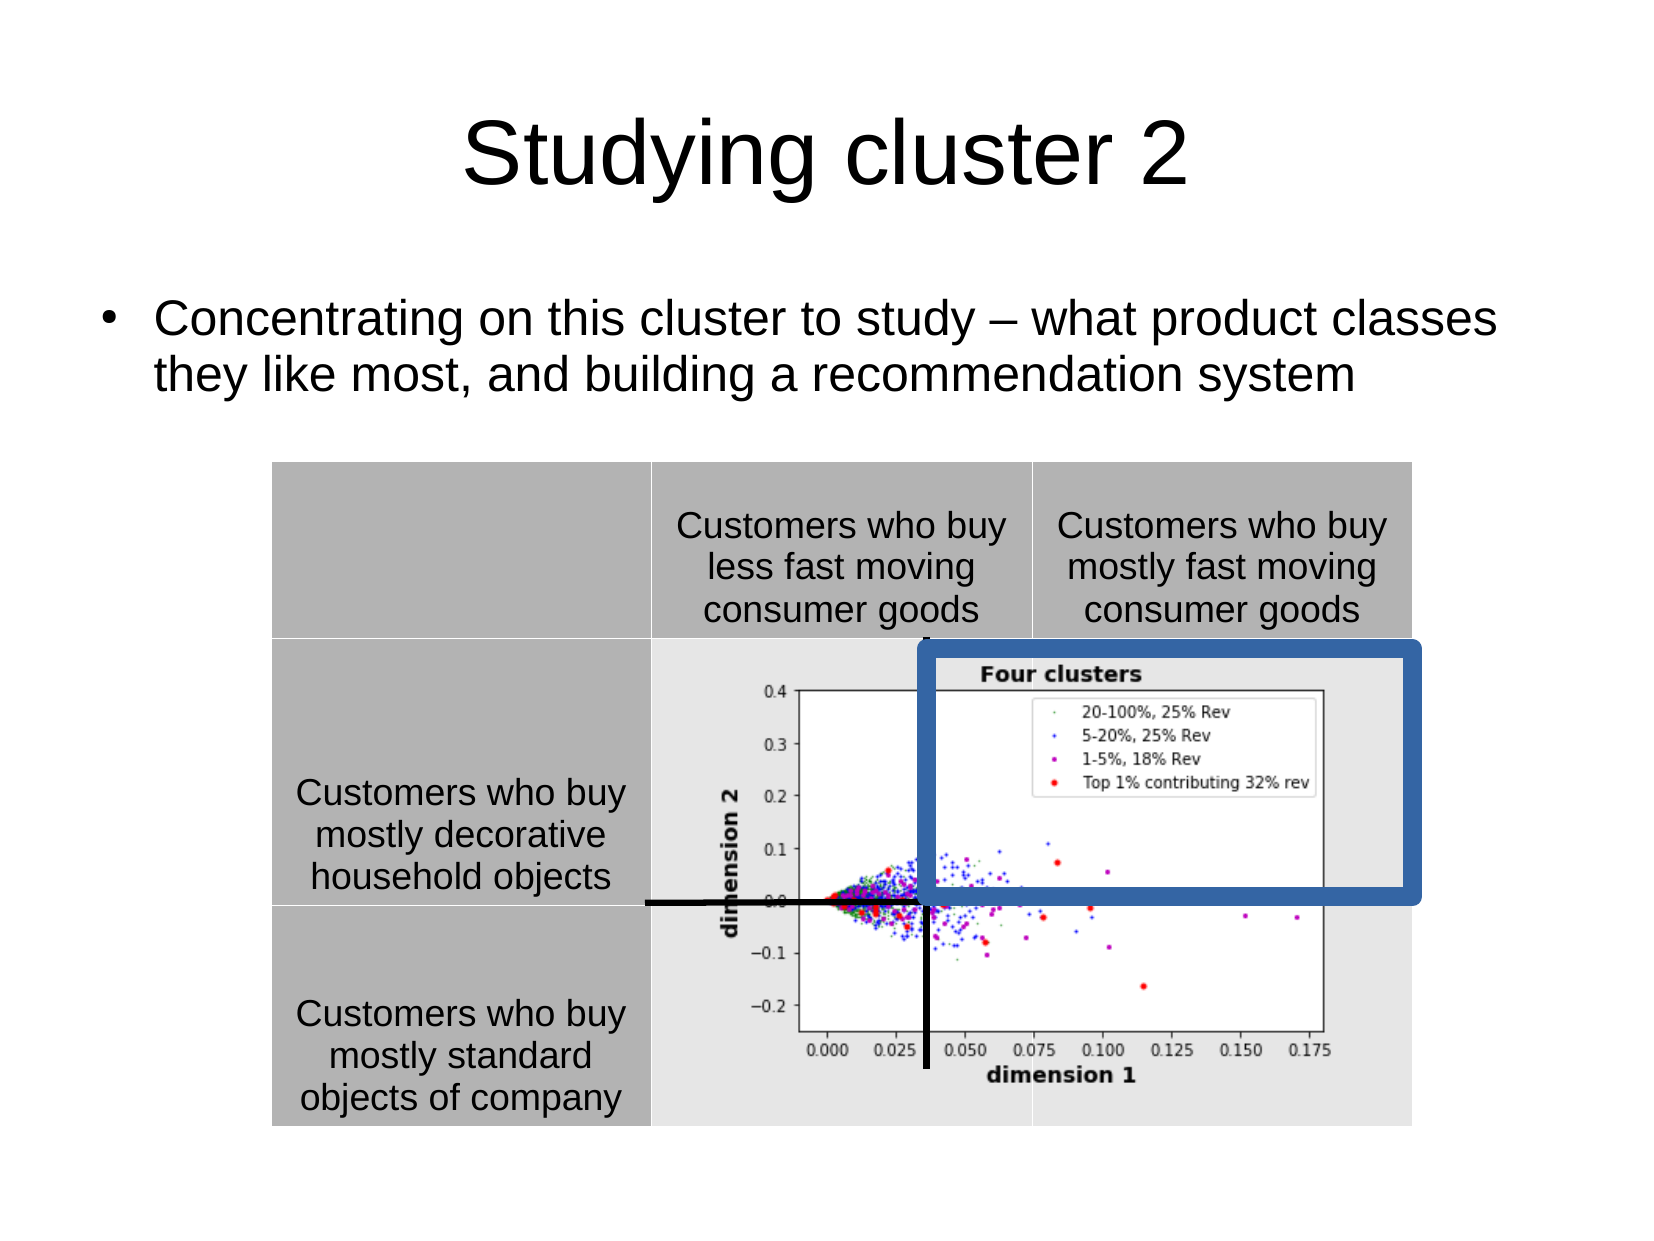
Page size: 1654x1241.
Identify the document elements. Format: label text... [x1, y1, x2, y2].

table_cell [1033, 906, 1412, 1126]
table_cell [652, 906, 1032, 1126]
list Concentrating on this cluster to study – what product classes they like most, and building a recommendation system [82, 290, 1591, 556]
table_header [272, 462, 651, 638]
table_header Customers who buy mostly fast moving consumer goods [1033, 462, 1412, 638]
table_cell Customers who buy mostly decorative household objects [272, 639, 651, 905]
table_cell Customers who buy mostly standard objects of company [272, 906, 651, 1126]
table_cell [652, 639, 922, 899]
title Studying cluster 2 [82, 49, 1571, 257]
picture [711, 905, 1342, 1097]
table_cell [1342, 658, 1403, 887]
table_header Customers who buy less fast moving consumer goods [652, 462, 1032, 638]
picture [936, 658, 1342, 887]
picture [711, 654, 917, 899]
